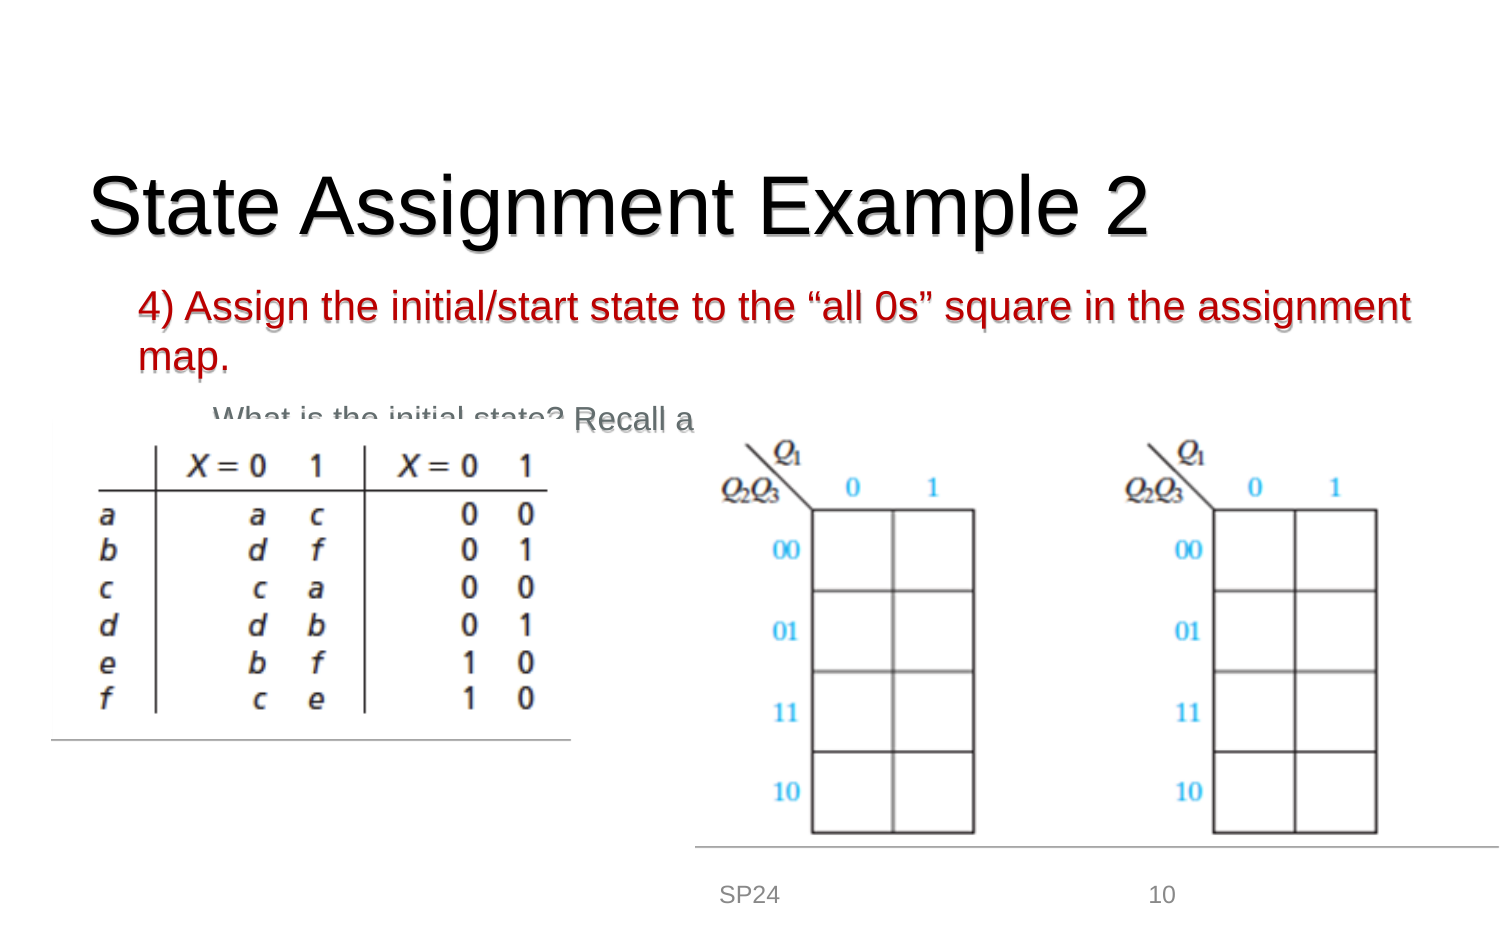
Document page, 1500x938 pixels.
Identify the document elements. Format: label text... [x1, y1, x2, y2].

list 4) Assign the initial/start state to the “all 0s” square in the assignment map. What is the initial state? Recall a º c. Let’s do one map with a = 000 and one with c = 000. [0, 270, 1500, 849]
picture [51, 419, 573, 739]
slide_number 10 [1133, 868, 1471, 919]
picture [695, 405, 1500, 846]
footer SP24 [496, 868, 1004, 919]
title State Assignment Example 2 [72, 143, 1434, 251]
